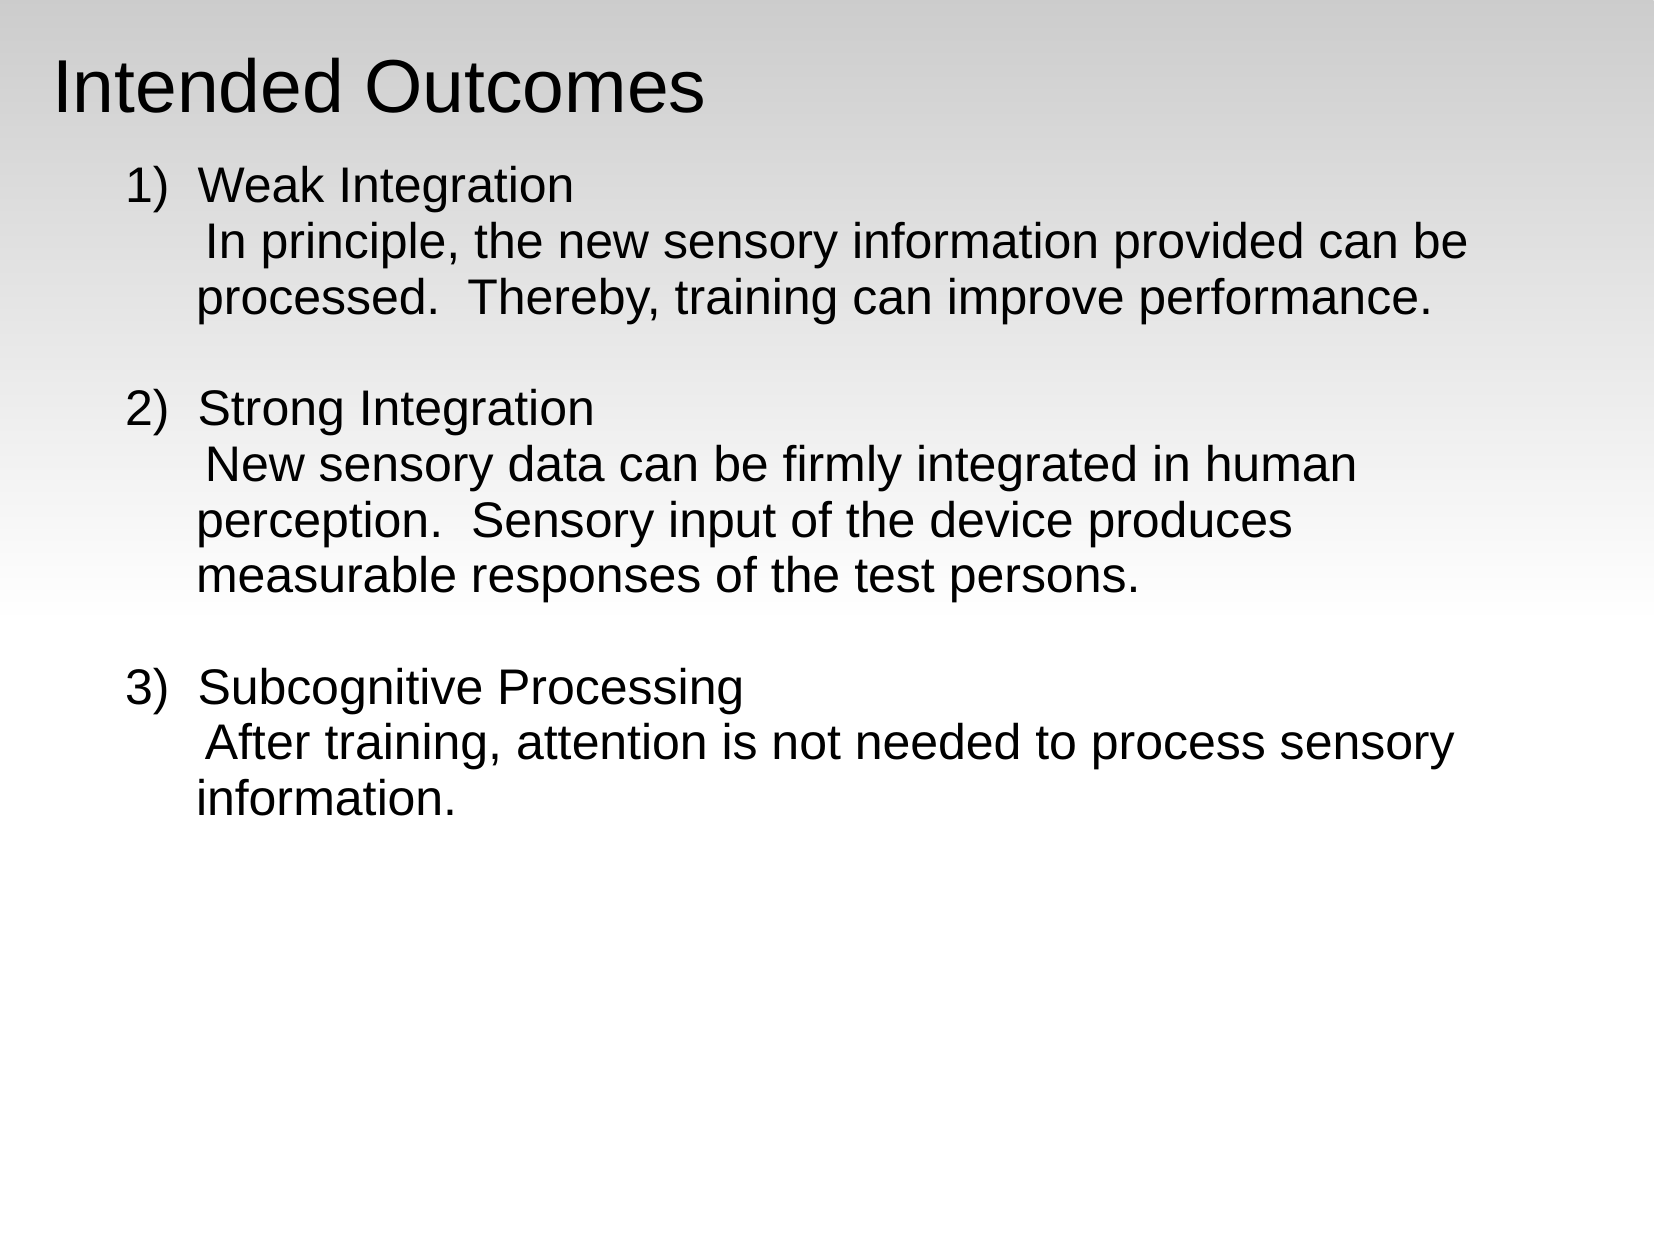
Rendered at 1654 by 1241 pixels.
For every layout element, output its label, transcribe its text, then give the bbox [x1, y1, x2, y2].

text_box Weak Integration In principle, the new sensory information provided can be processed. Thereby, training can improve performance. Strong Integration New sensory data can be firmly integrated in human perception. Sensory input of the device produces measurable responses of the test persons. Subcognitive Processing After training, attention is not needed to process sensory information. [75, 150, 1576, 1163]
text_box Intended Outcomes [37, 37, 722, 137]
